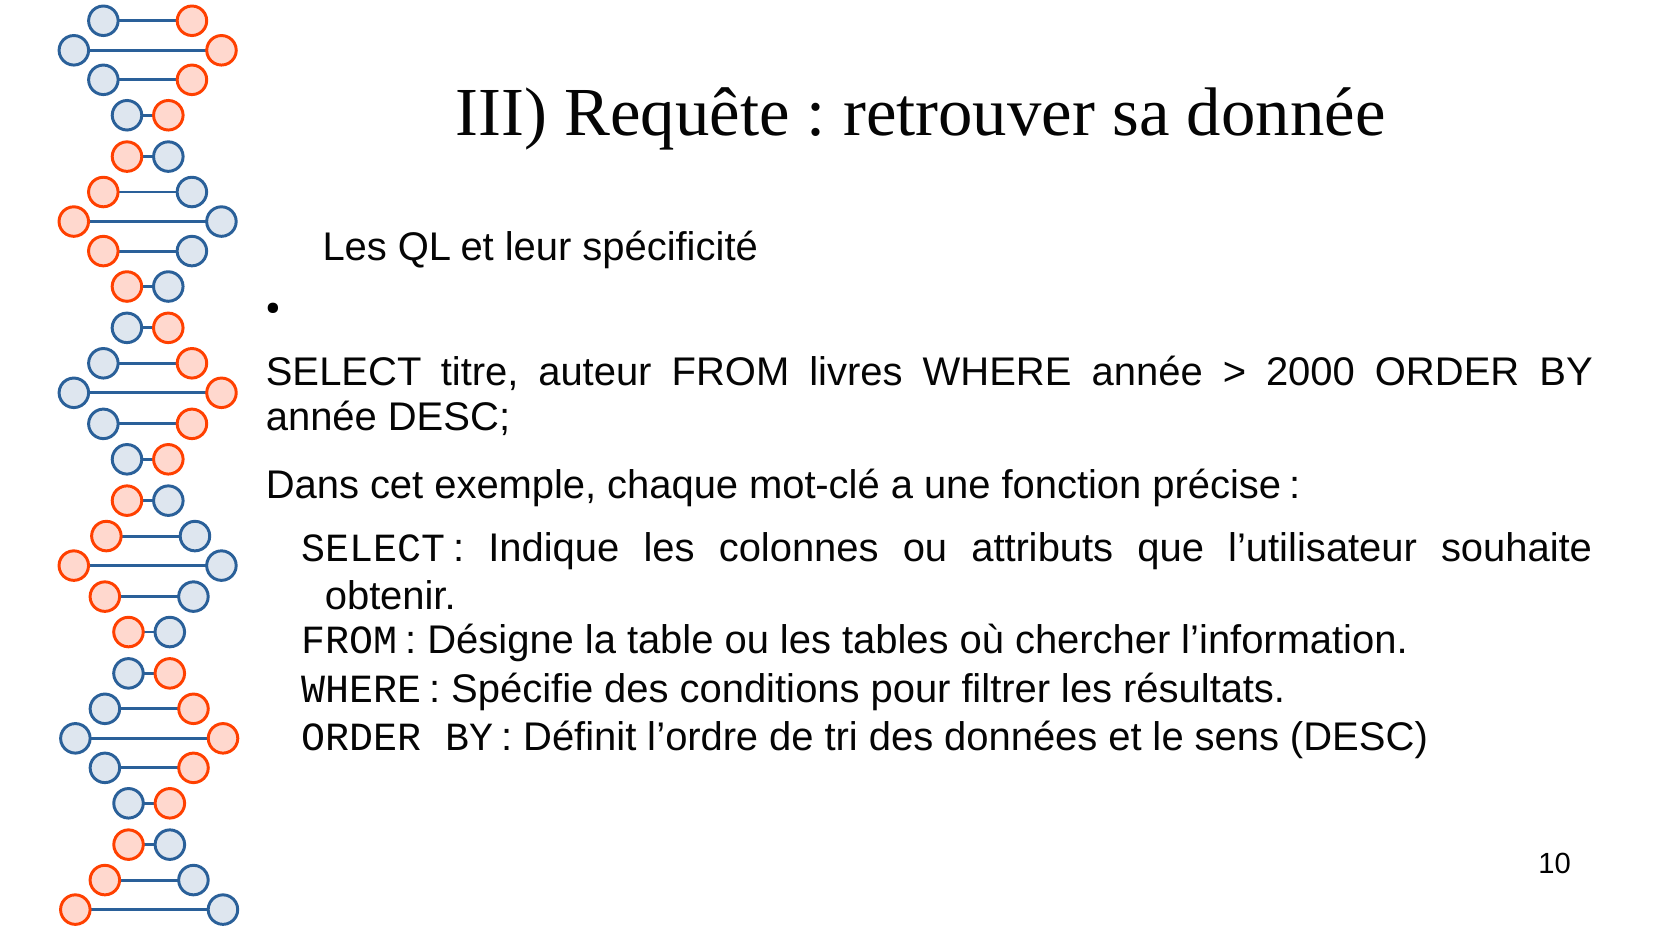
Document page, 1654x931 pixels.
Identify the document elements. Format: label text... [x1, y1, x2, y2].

title III) Requête : retrouver sa donnée [265, 35, 1595, 189]
list Les QL et leur spécificité SELECT titre, auteur FROM livres WHERE année > 2000 ORDER BY année DESC; Dans cet exemple, chaque mot-clé a une fonction précise : SELECT : Indique les colonnes ou attributs que l’utilisateur souhaite obtenir. FROM : Désigne la table ou les tables où chercher l’information. WHERE : Spécifie des conditions pour filtrer les résultats. ORDER BY : Définit l’ordre de tri des données et le sens (DESC) [265, 224, 1595, 764]
